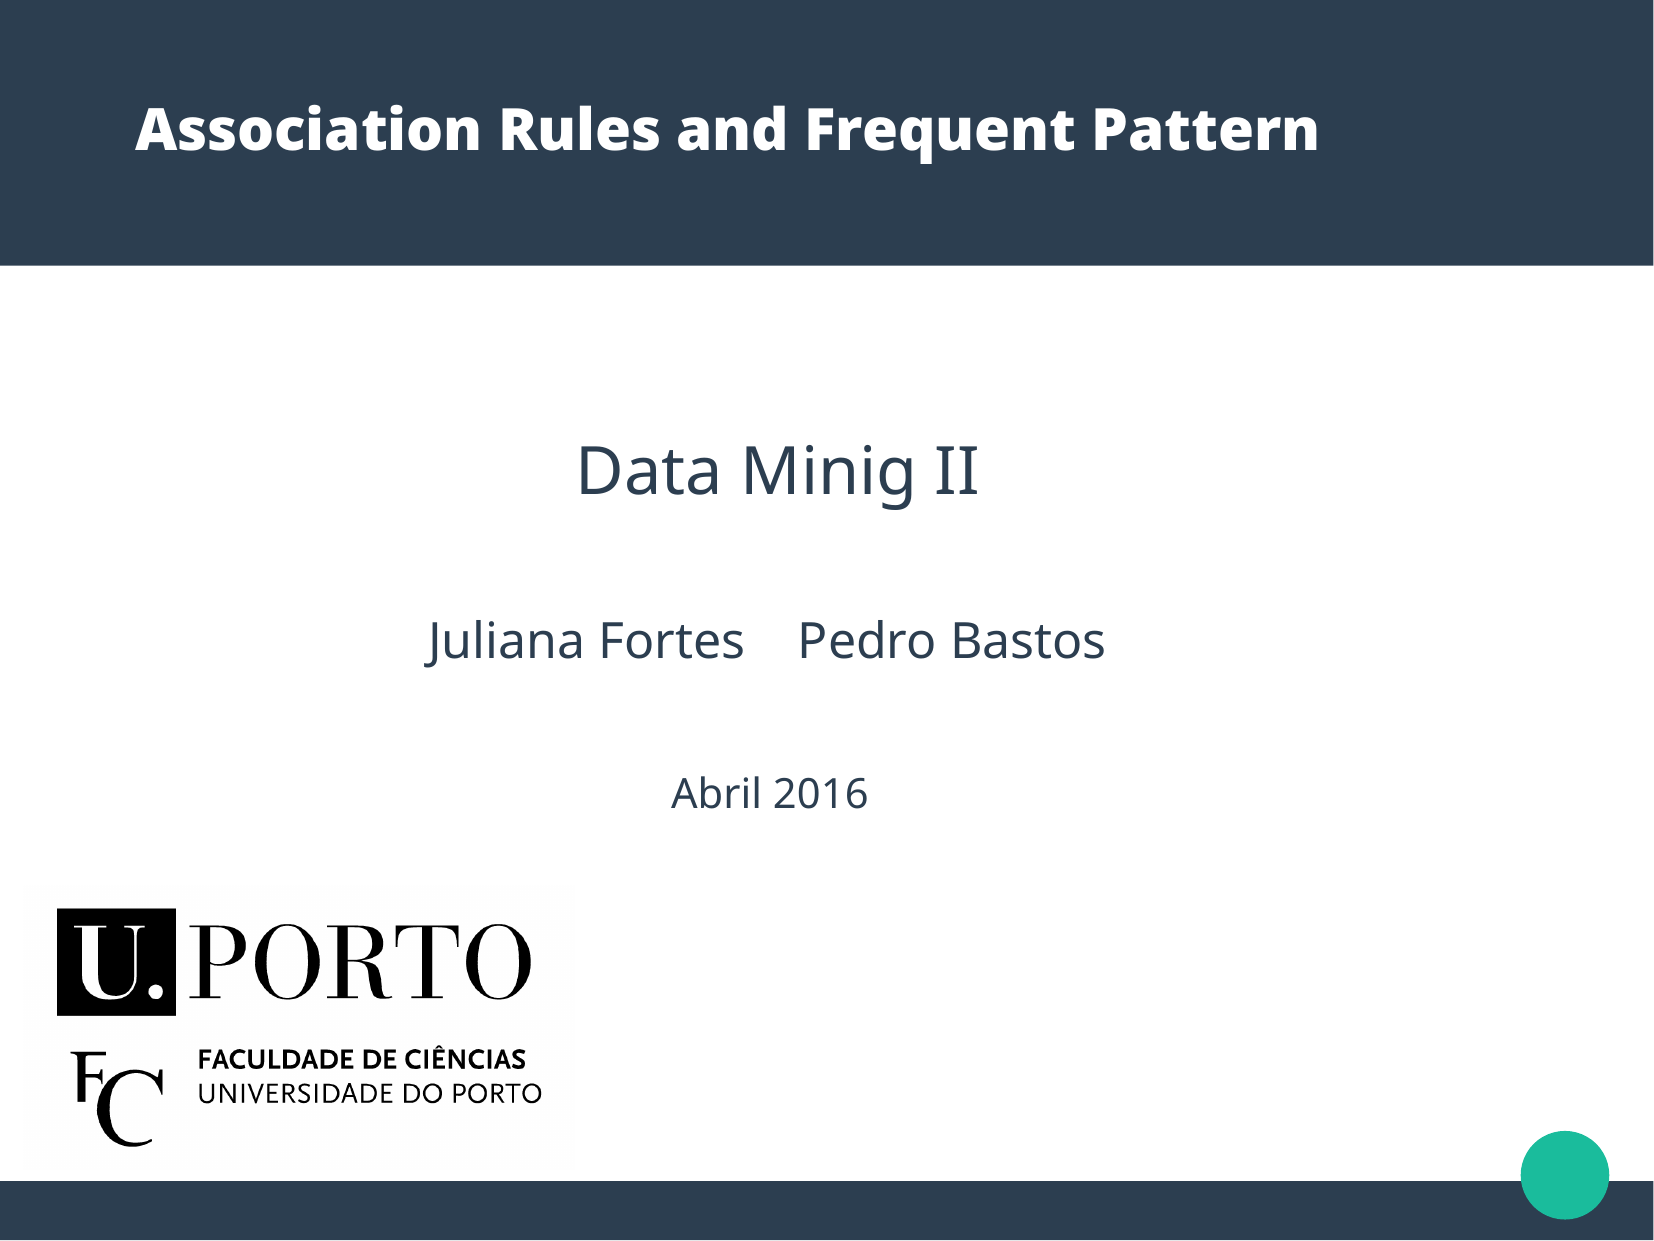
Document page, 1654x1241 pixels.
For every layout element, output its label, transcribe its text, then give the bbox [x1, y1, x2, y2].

subtitle Data Minig II Juliana Fortes Pedro Bastos Abril 2016 [59, 295, 1595, 1040]
picture [23, 885, 575, 1170]
title Association Rules and Frequent Pattern [59, 49, 1595, 207]
